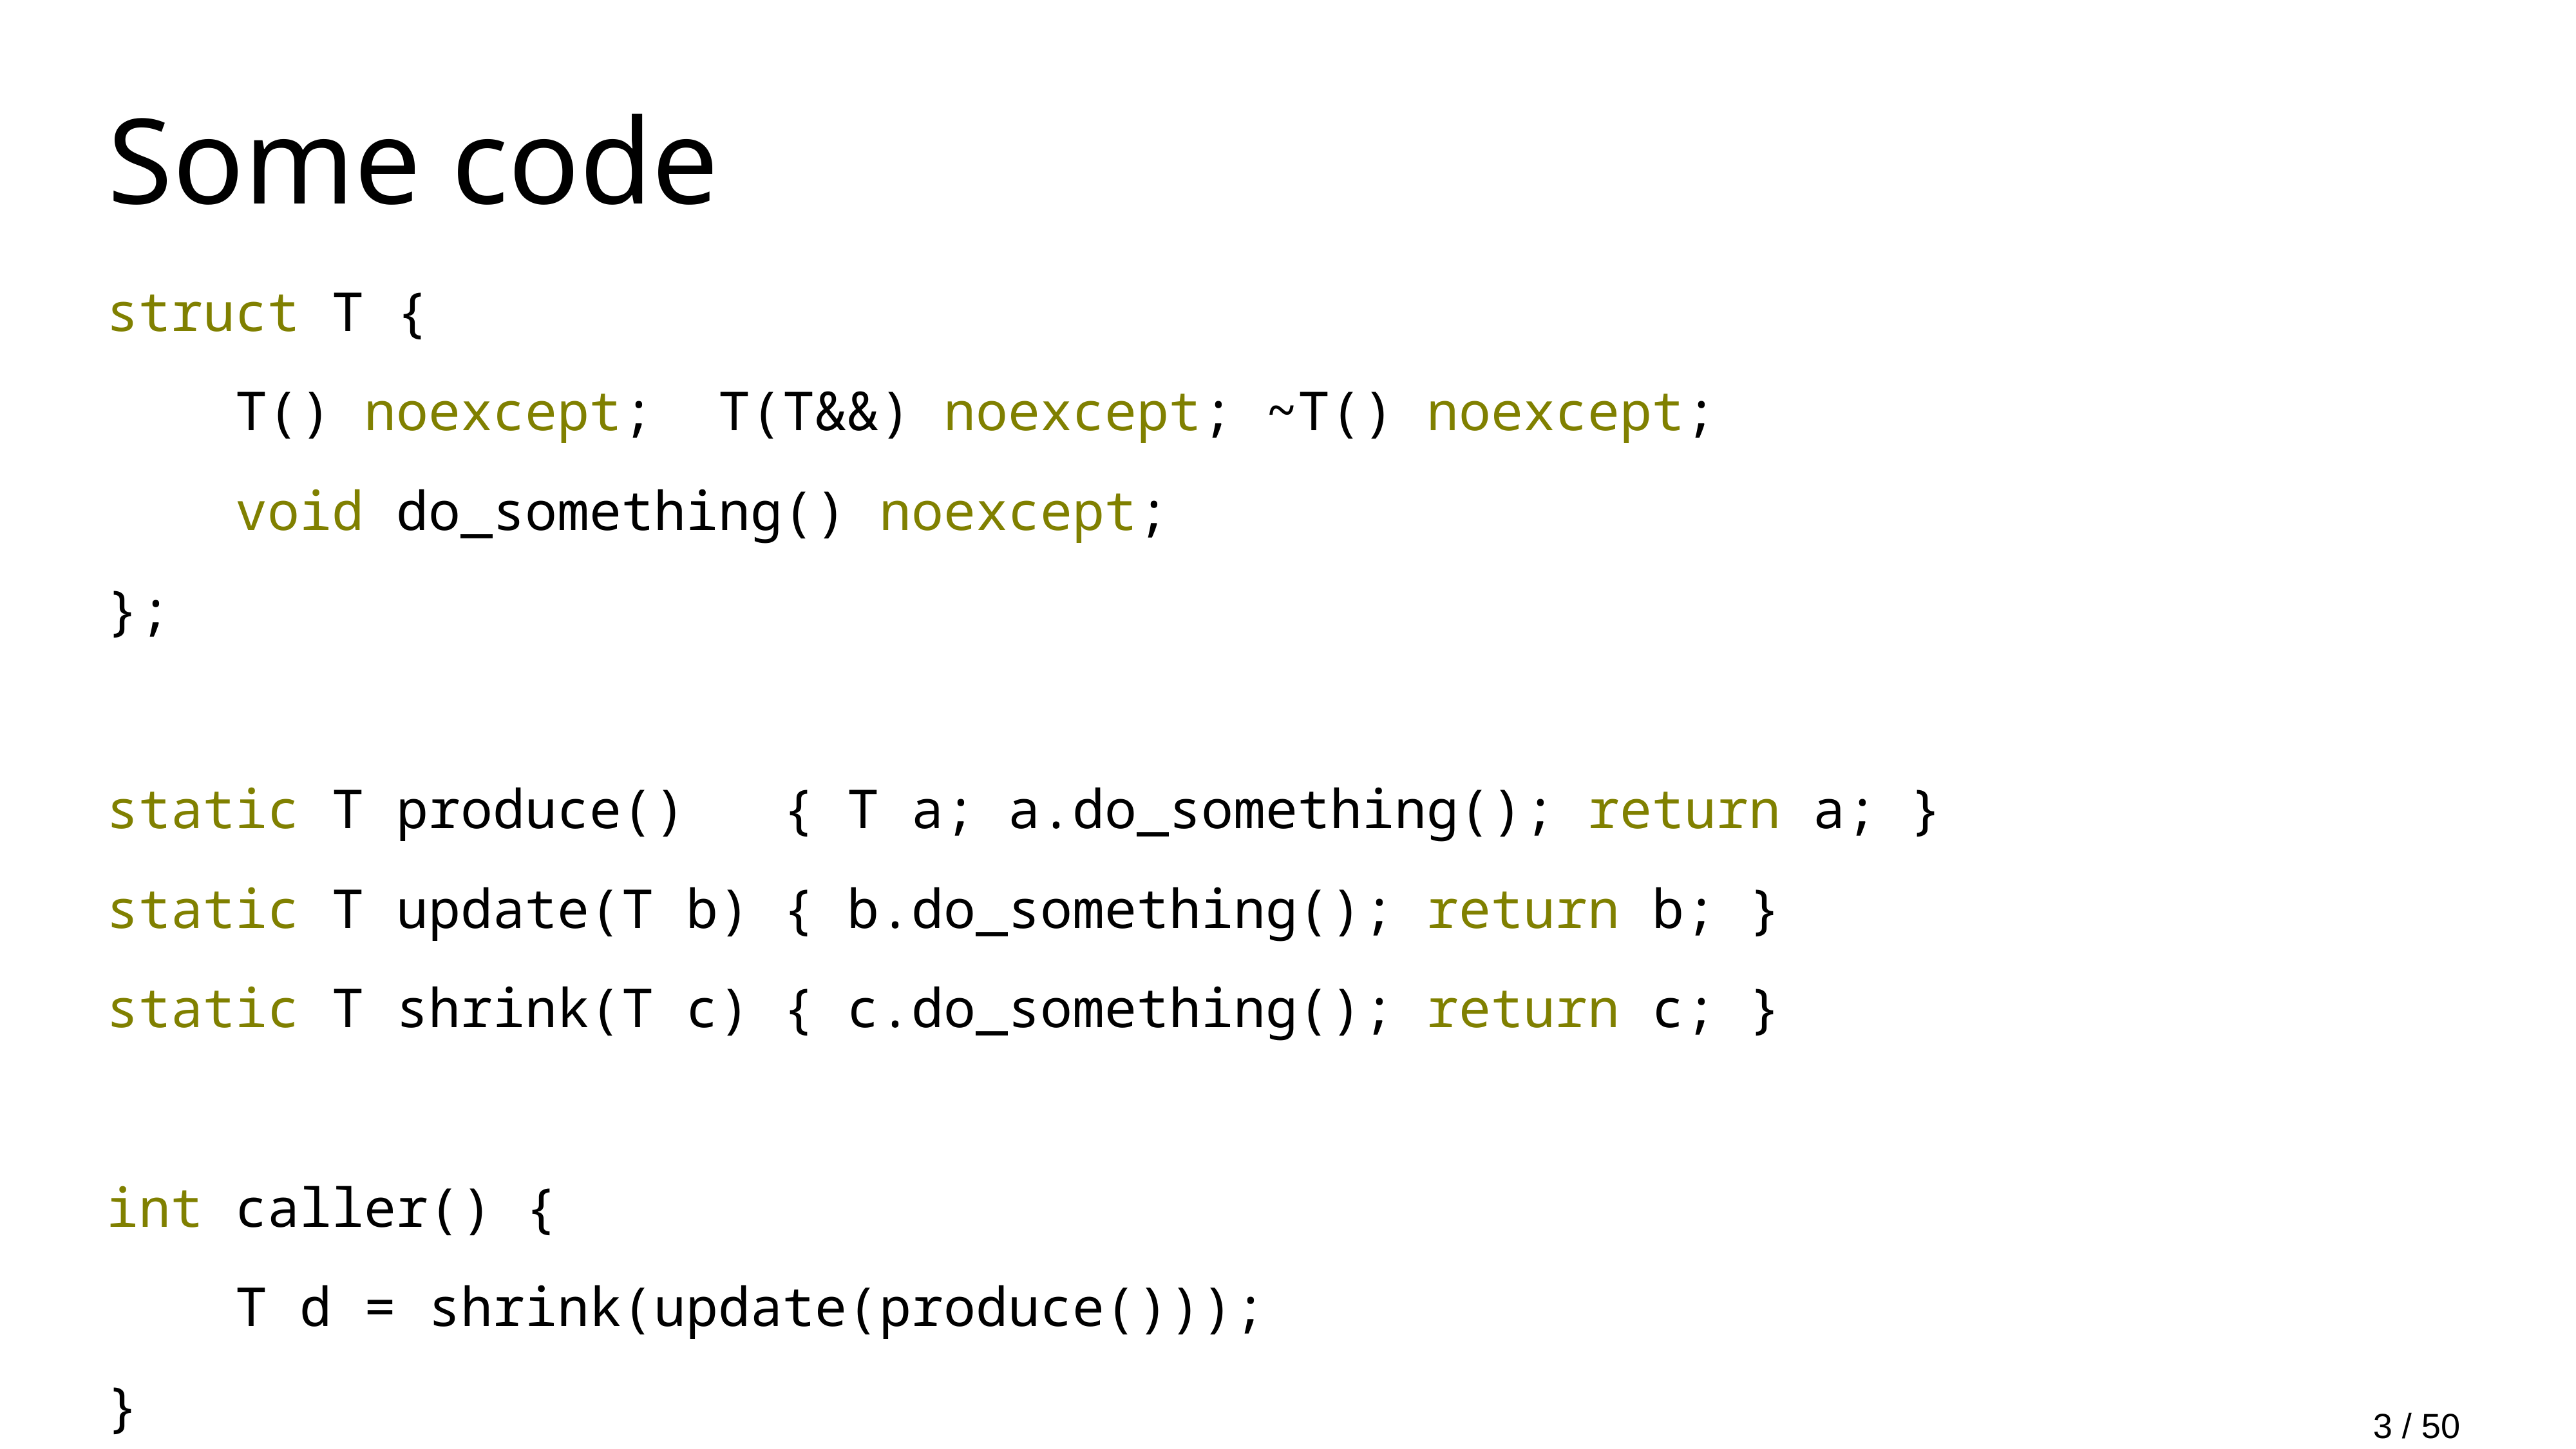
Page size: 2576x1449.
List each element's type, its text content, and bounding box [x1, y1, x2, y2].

title Some code [108, 80, 2468, 211]
list struct T { T() noexcept; T(T&&) noexcept; ~T() noexcept; void do_something() noexcept; }; static T produce() { T a; a.do_something(); return a; } static T update(T b) { b.do_something(); return b; } static T shrink(T c) { c.do_something(); return c; } int caller() { T d = shrink(update(produce())); } [0, 211, 2576, 1366]
text_box <number> / 50 [2363, 1402, 2576, 1449]
